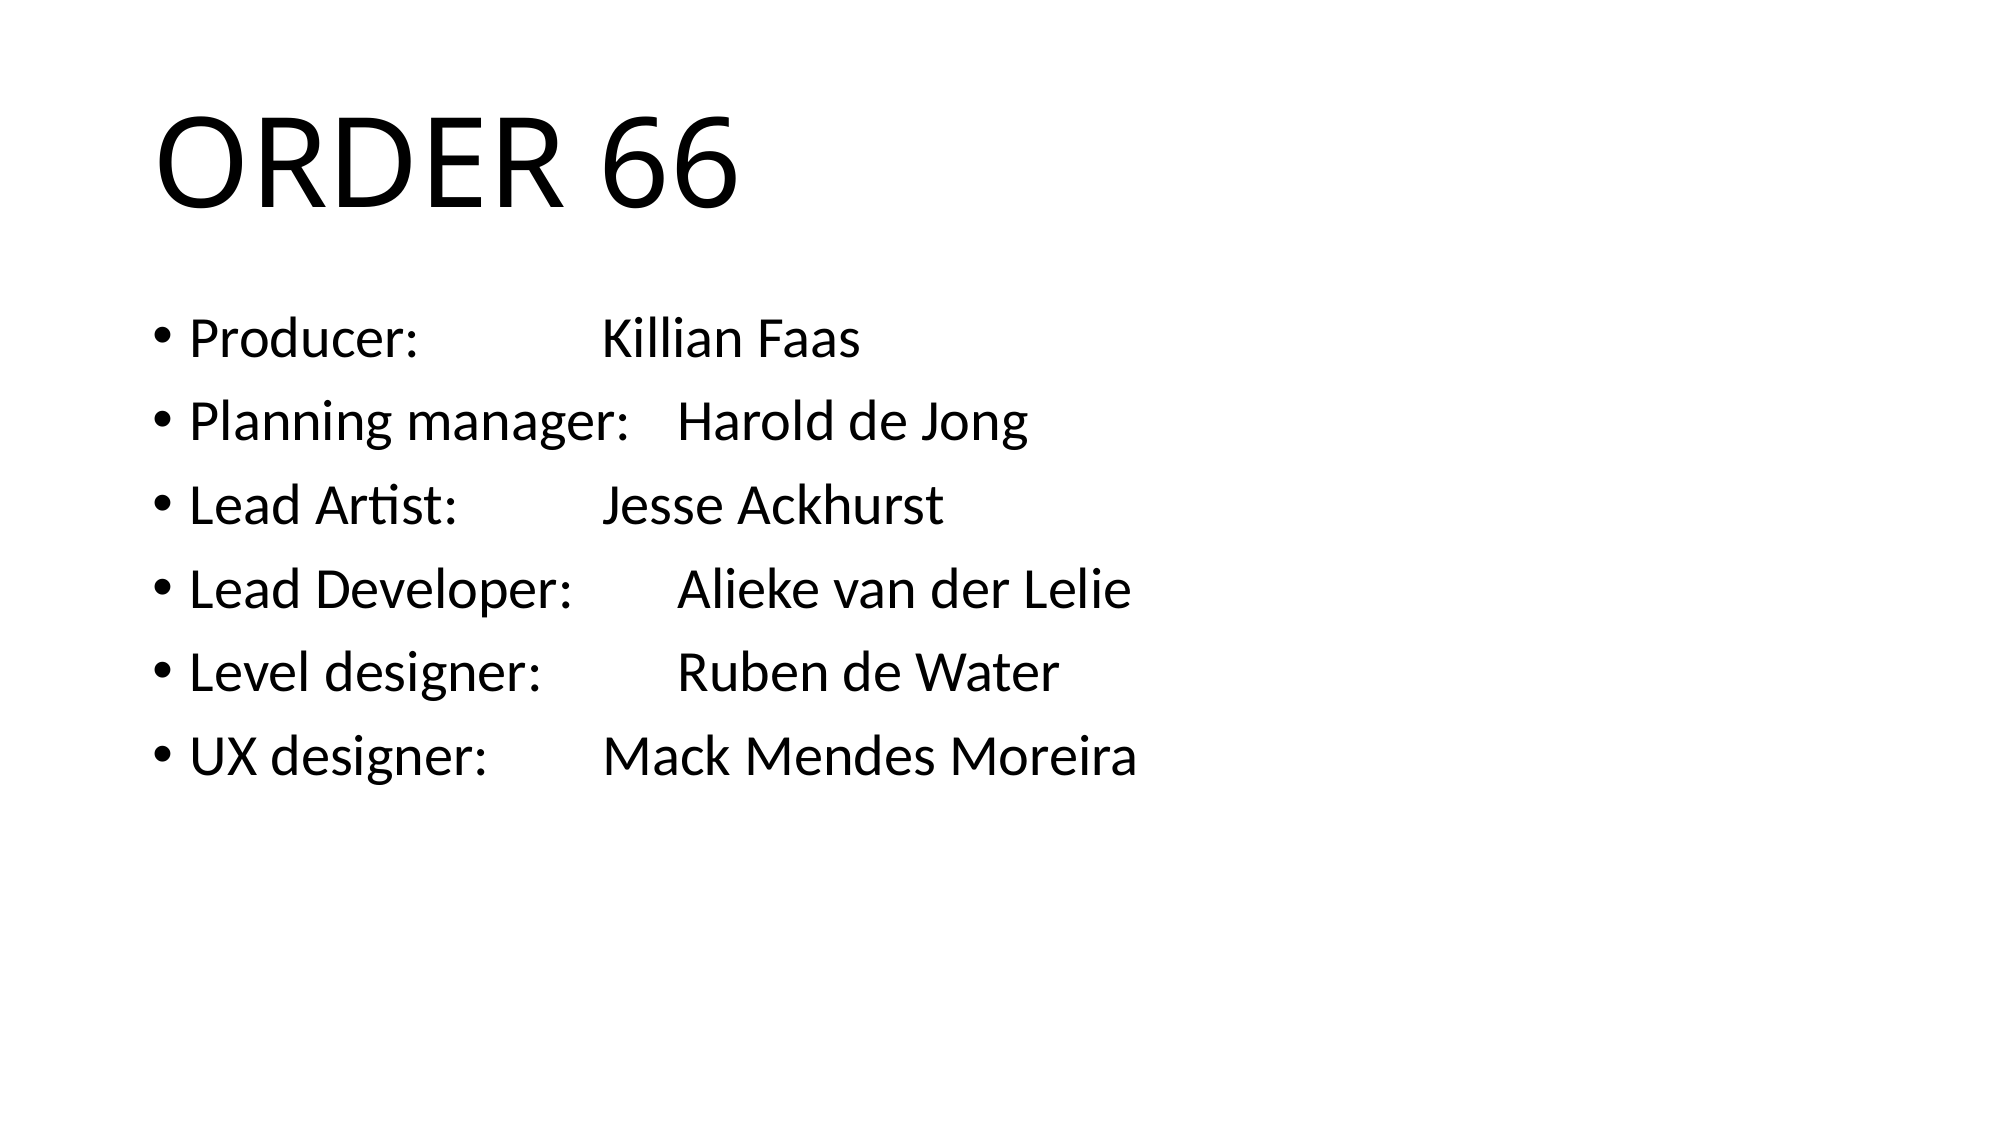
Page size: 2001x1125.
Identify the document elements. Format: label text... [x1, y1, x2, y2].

title ORDER 66 [137, 58, 1863, 276]
list Producer: Killian Faas Planning manager: Harold de Jong Lead Artist: Jesse Ackhurst Lead Developer: Alieke van der Lelie Level designer: Ruben de Water UX designer: Mack Mendes Moreira [137, 299, 1754, 1025]
